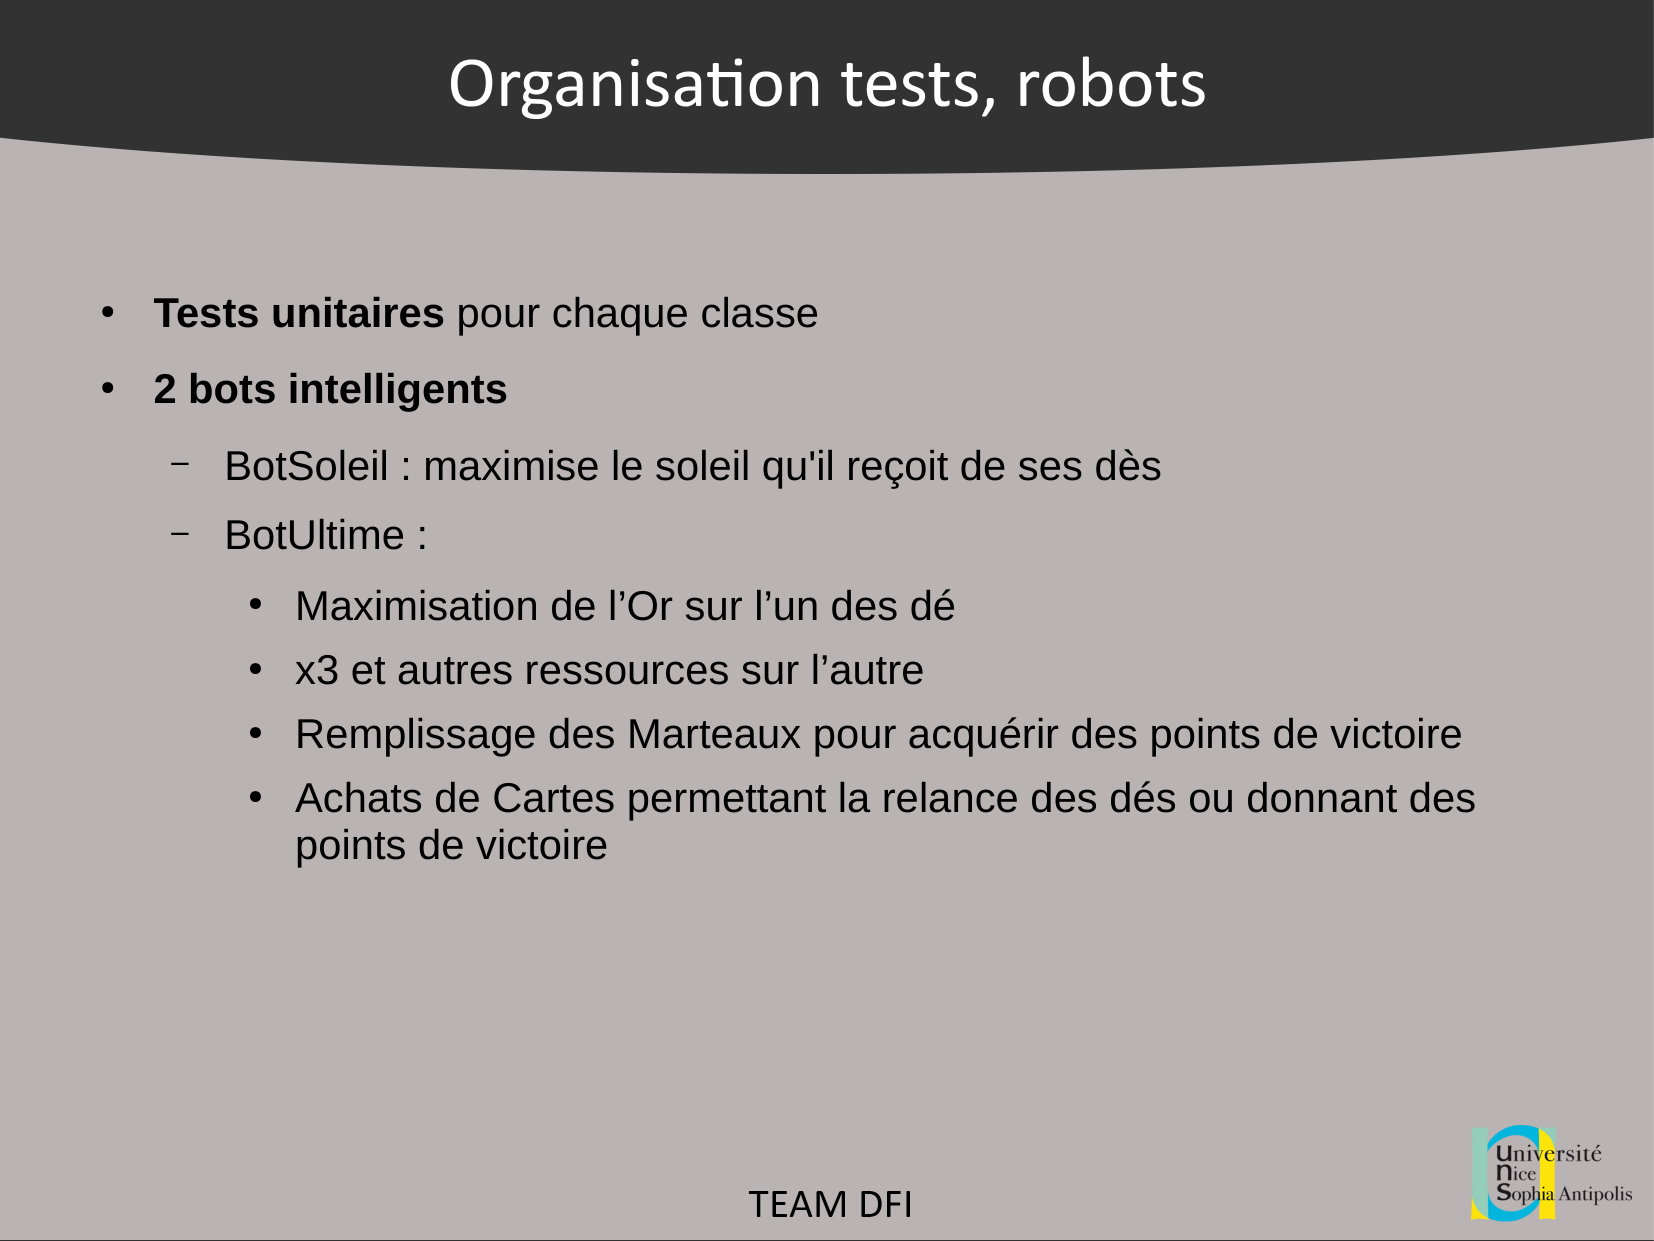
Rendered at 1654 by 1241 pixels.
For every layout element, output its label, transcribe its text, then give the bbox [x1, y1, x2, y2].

list Tests unitaires pour chaque classe 2 bots intelligents BotSoleil : maximise le soleil qu'il reçoit de ses dès BotUltime : Maximisation de l’Or sur l’un des dé x3 et autres ressources sur l’autre Remplissage des Marteaux pour acquérir des points de victoire Achats de Cartes permettant la relance des dés ou donnant des points de victoire [82, 290, 1571, 1010]
picture [0, 0, 1654, 1241]
